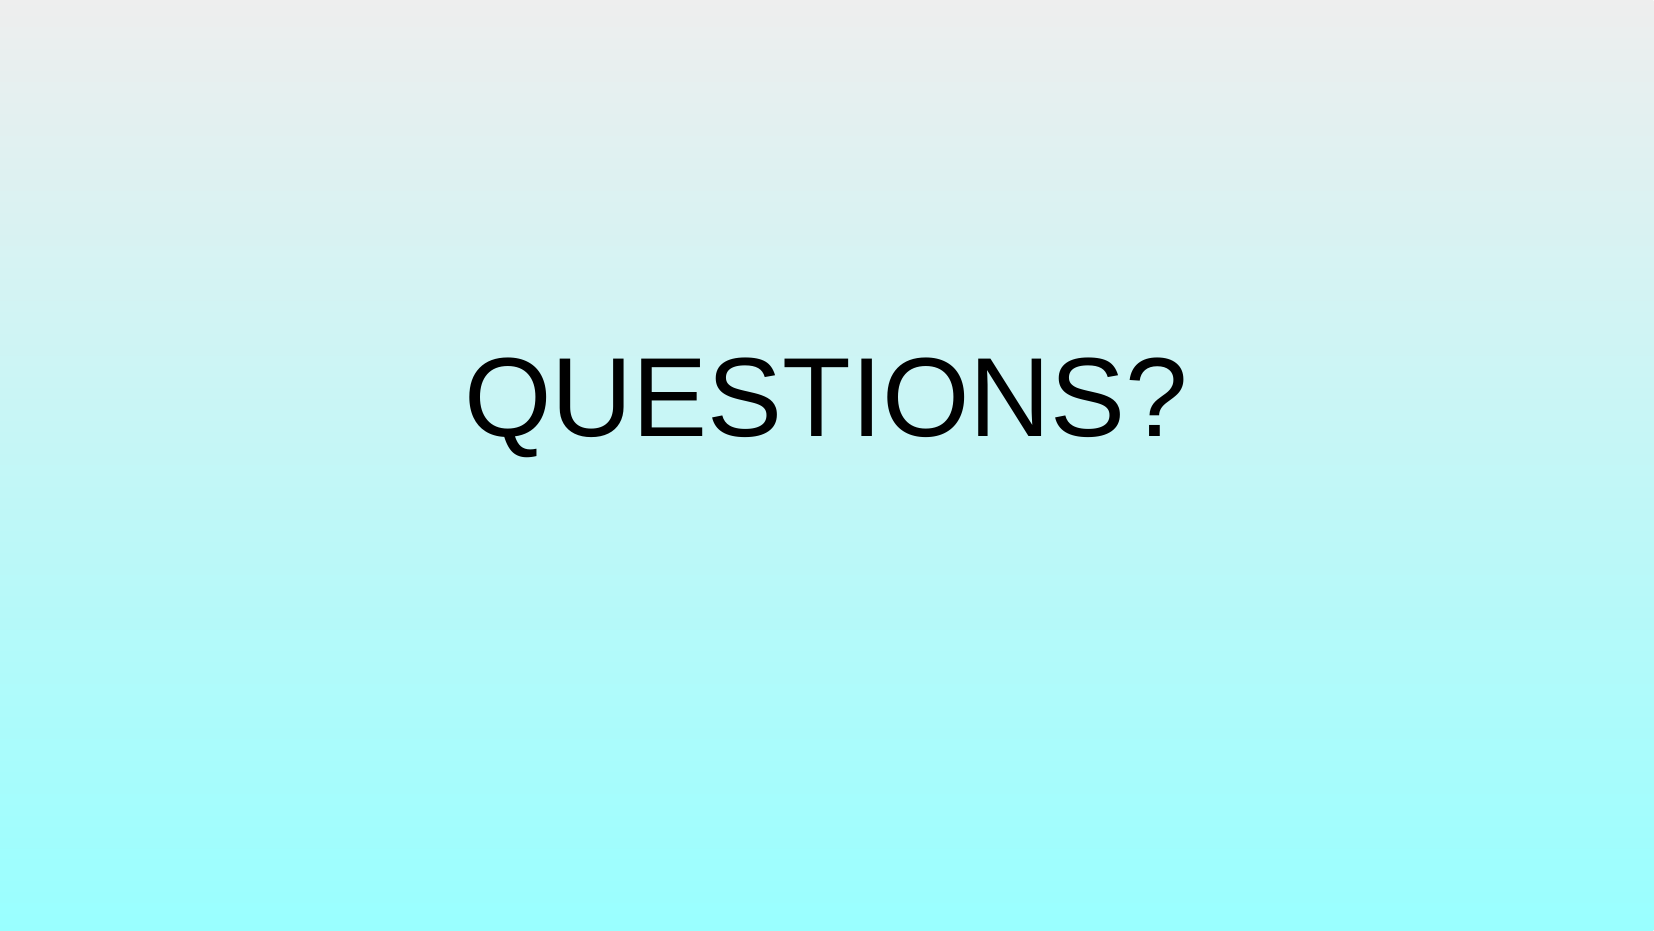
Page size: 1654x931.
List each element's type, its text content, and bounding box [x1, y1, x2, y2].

subtitle QUESTIONS? [82, 37, 1571, 757]
